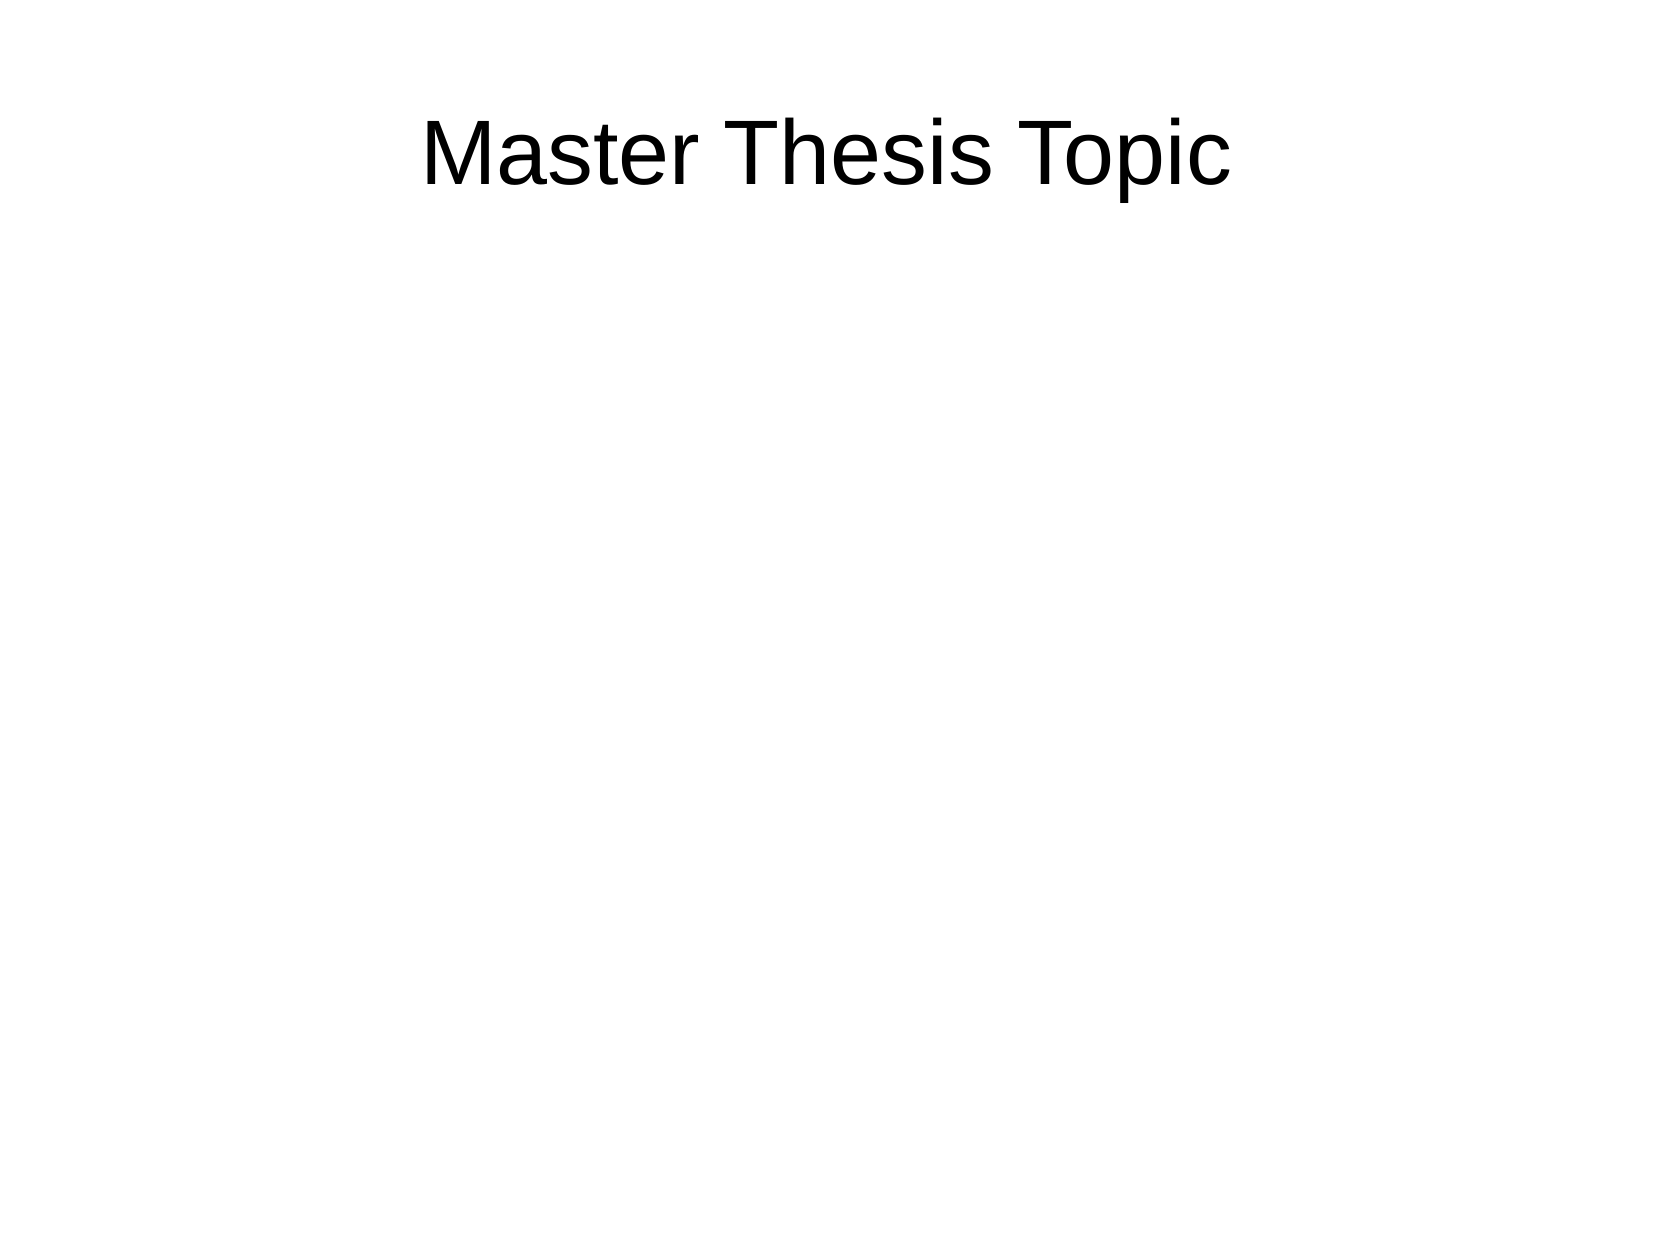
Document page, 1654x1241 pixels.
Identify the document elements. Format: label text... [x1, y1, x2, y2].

title Master Thesis Topic [82, 49, 1571, 257]
